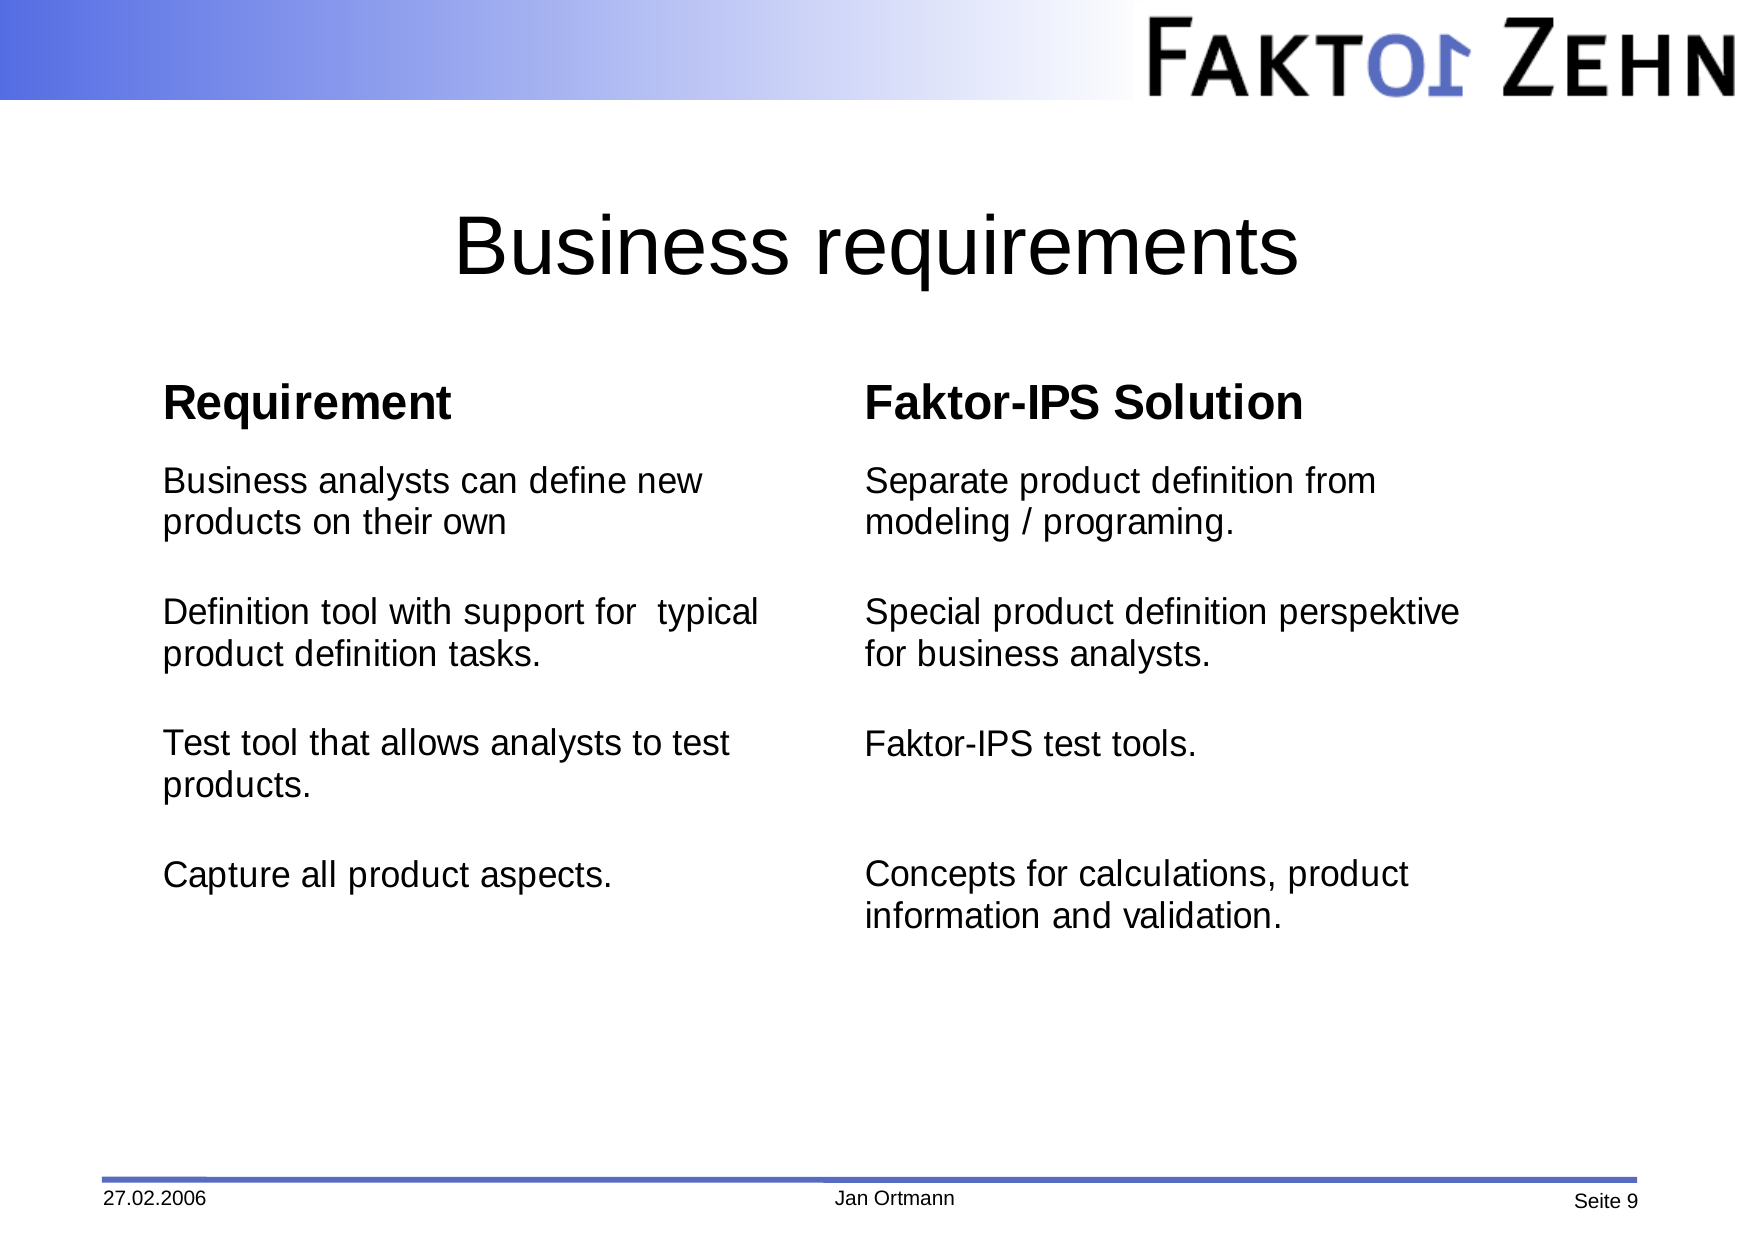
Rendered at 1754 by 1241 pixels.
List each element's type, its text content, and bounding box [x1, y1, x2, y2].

chart [160, 372, 1639, 1092]
title Business requirements [179, 142, 1576, 349]
picture [1133, 2, 1749, 105]
